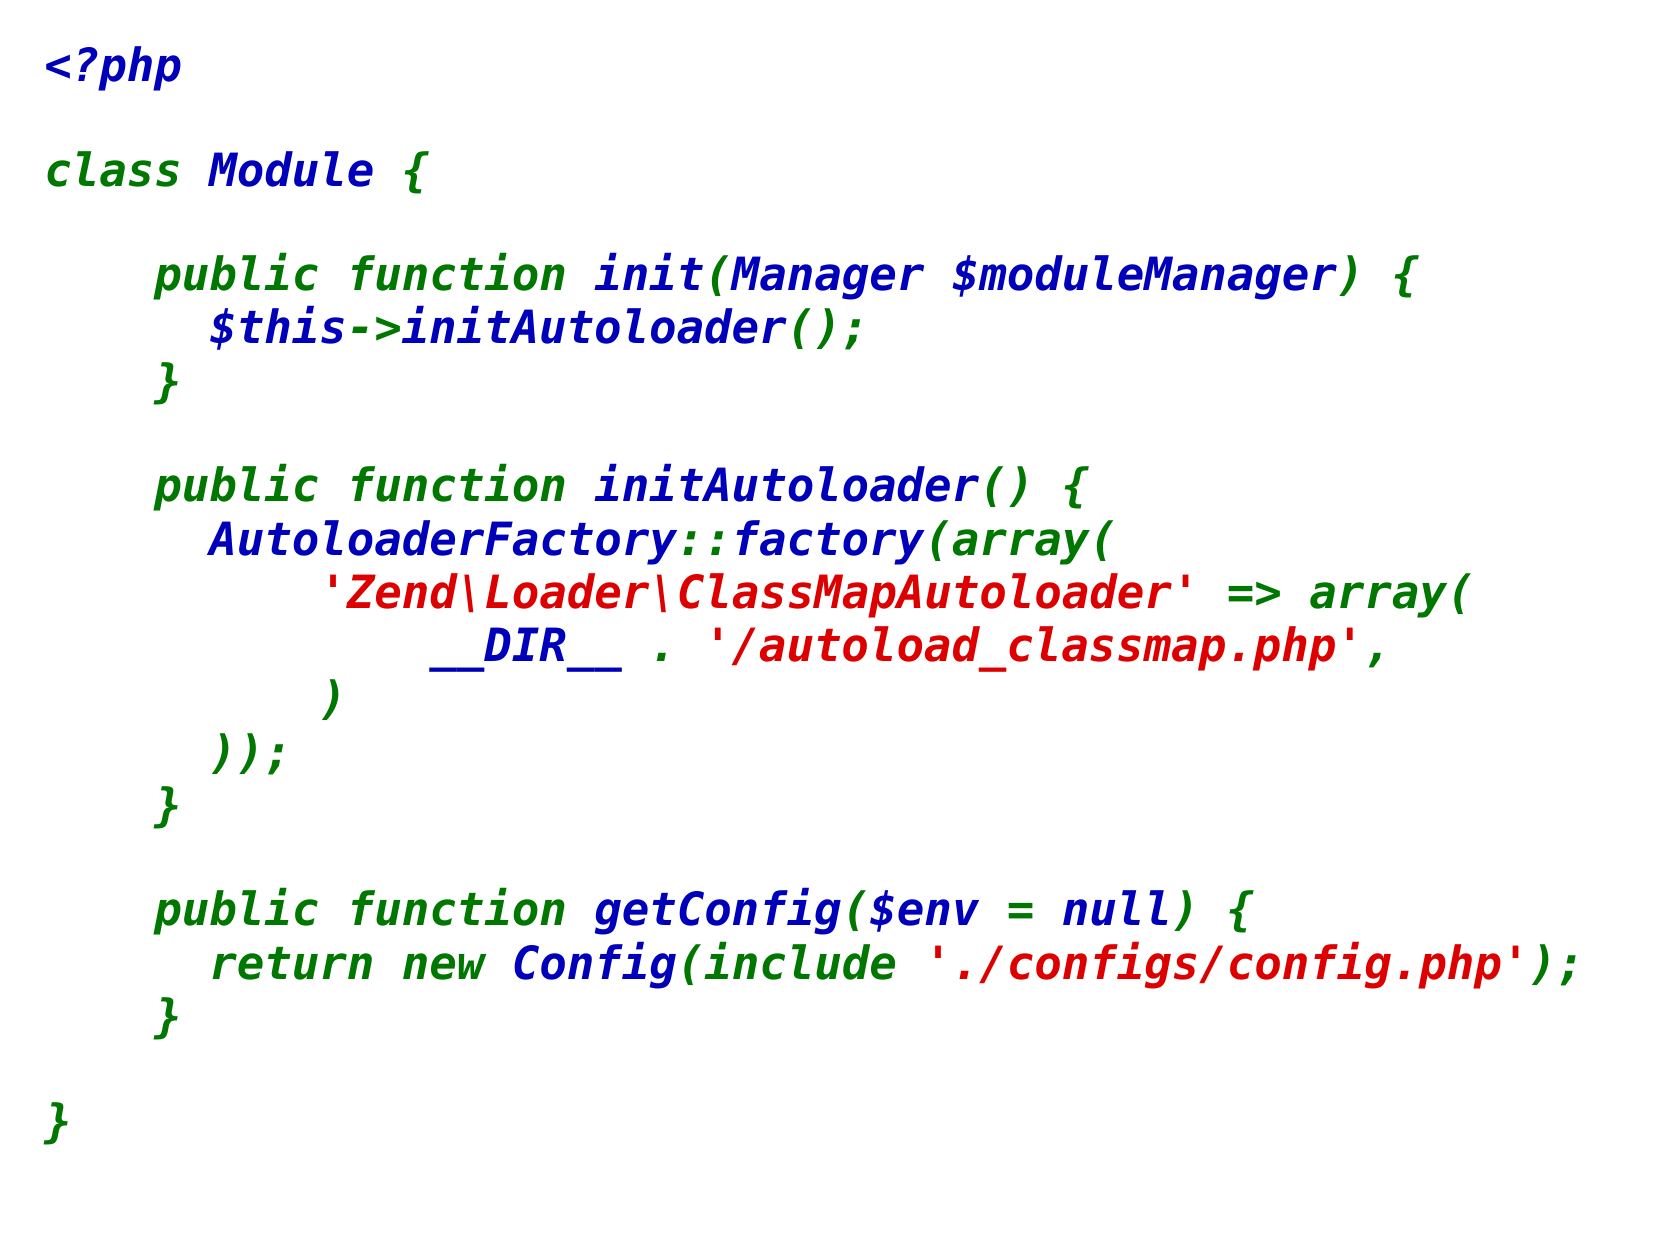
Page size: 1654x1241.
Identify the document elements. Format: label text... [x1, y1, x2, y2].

text_box <?php class Module { public function init(Manager $moduleManager) { $this->initAutoloader(); } public function initAutoloader() { AutoloaderFactory::factory(array( 'Zend\Loader\ClassMapAutoloader' => array( __DIR__ . '/autoload_classmap.php', ) )); } public function getConfig($env = null) { return new Config(include './configs/config.php'); } } [29, 31, 1625, 1182]
